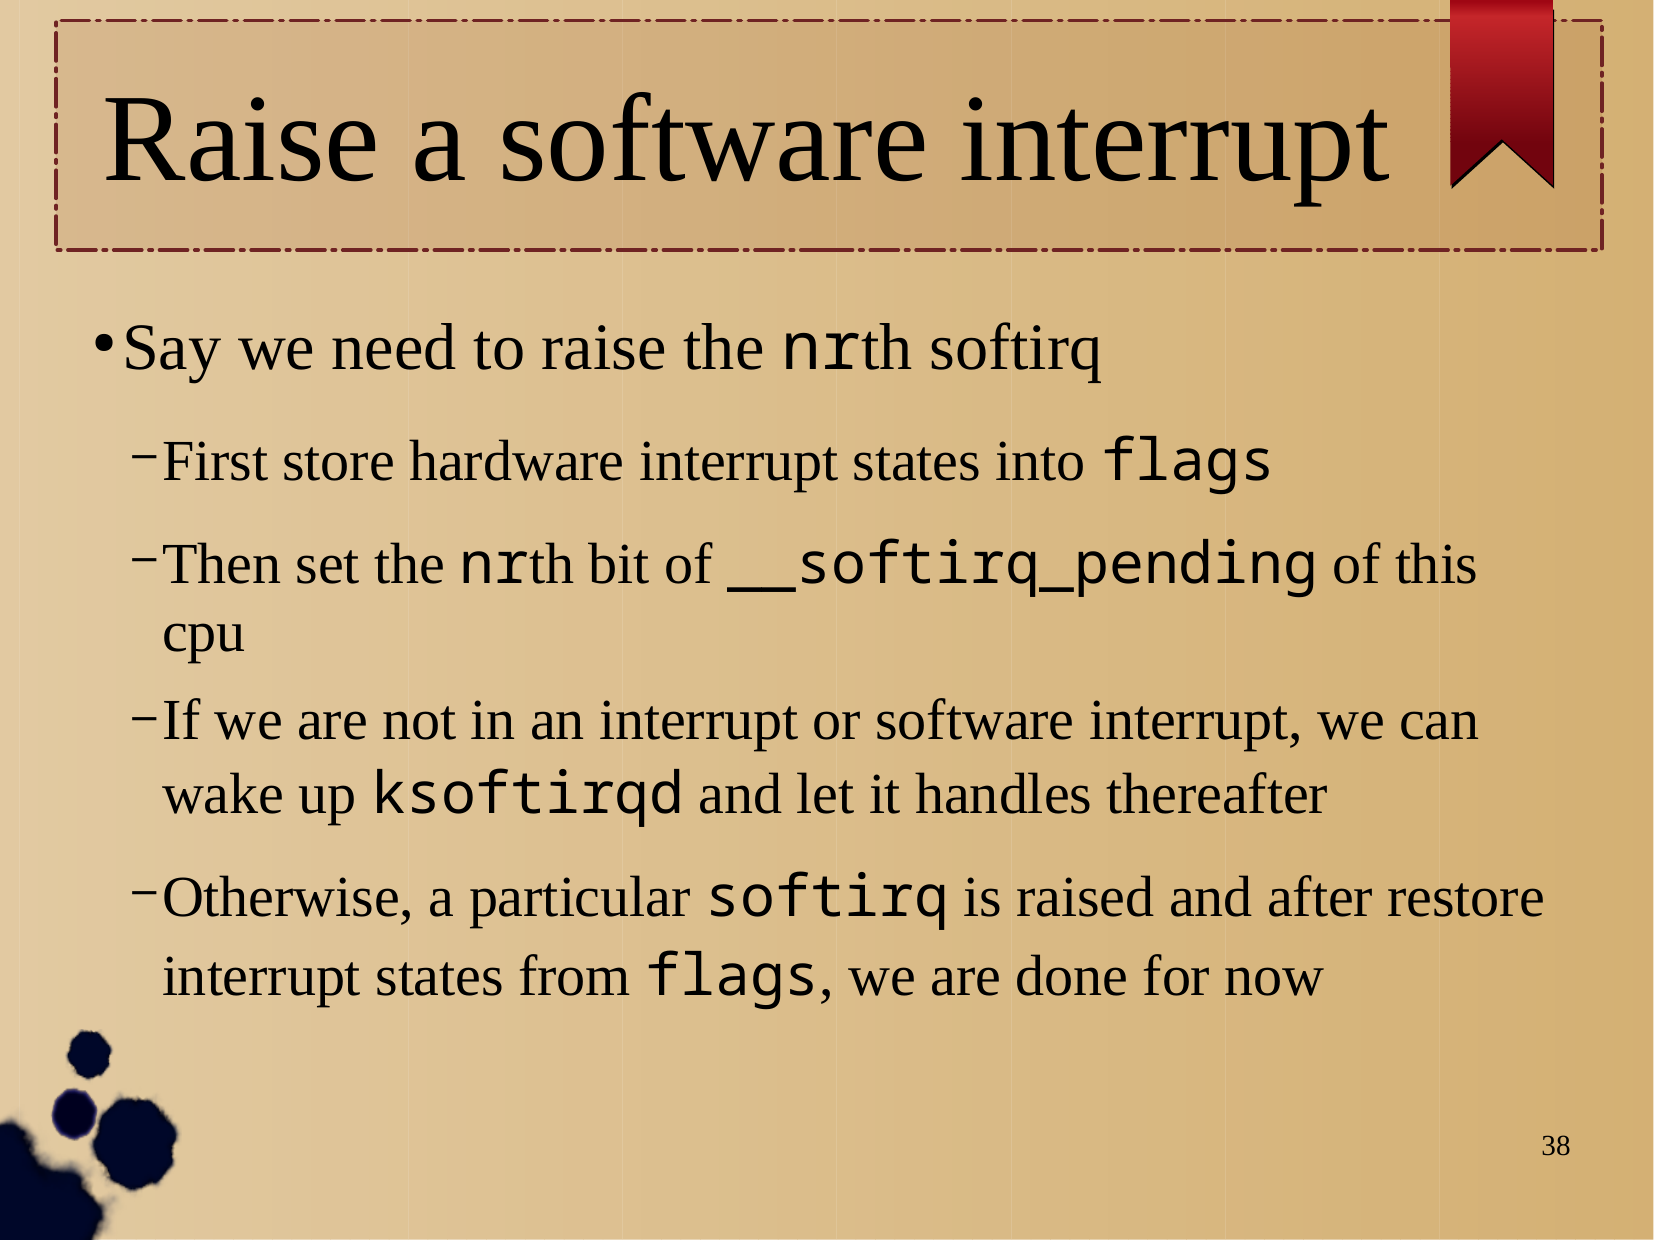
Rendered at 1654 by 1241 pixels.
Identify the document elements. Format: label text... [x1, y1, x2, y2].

title Raise a software interrupt [82, 47, 1412, 229]
list Say we need to raise the nrth softirq First store hardware interrupt states into flags Then set the nrth bit of __softirq_pending of this cpu If we are not in an interrupt or software interrupt, we can wake up ksoftirqd and let it handles thereafter Otherwise, a particular softirq is raised and after restore interrupt states from flags, we are done for now [82, 299, 1571, 1019]
